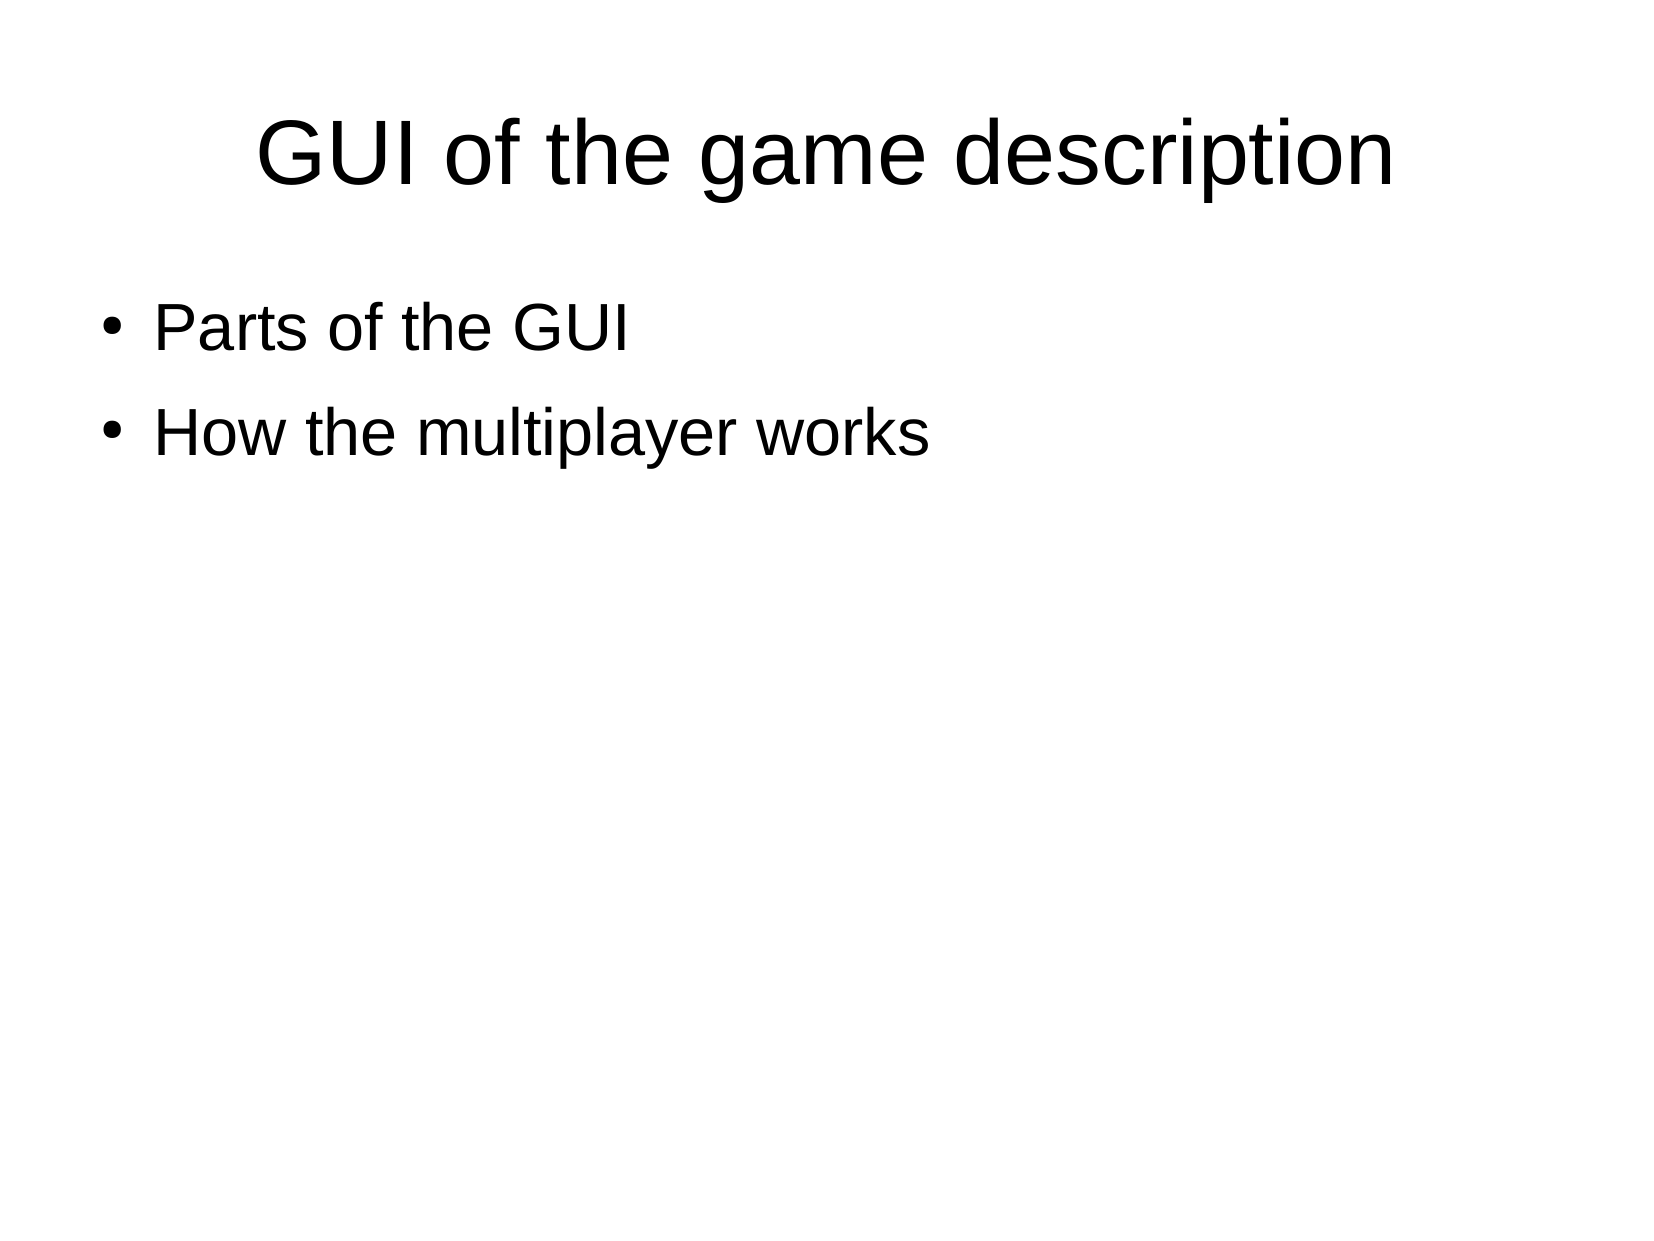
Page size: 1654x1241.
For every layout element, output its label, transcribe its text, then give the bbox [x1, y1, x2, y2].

title GUI of the game description [82, 49, 1571, 257]
list Parts of the GUI How the multiplayer works [82, 290, 1571, 1010]
